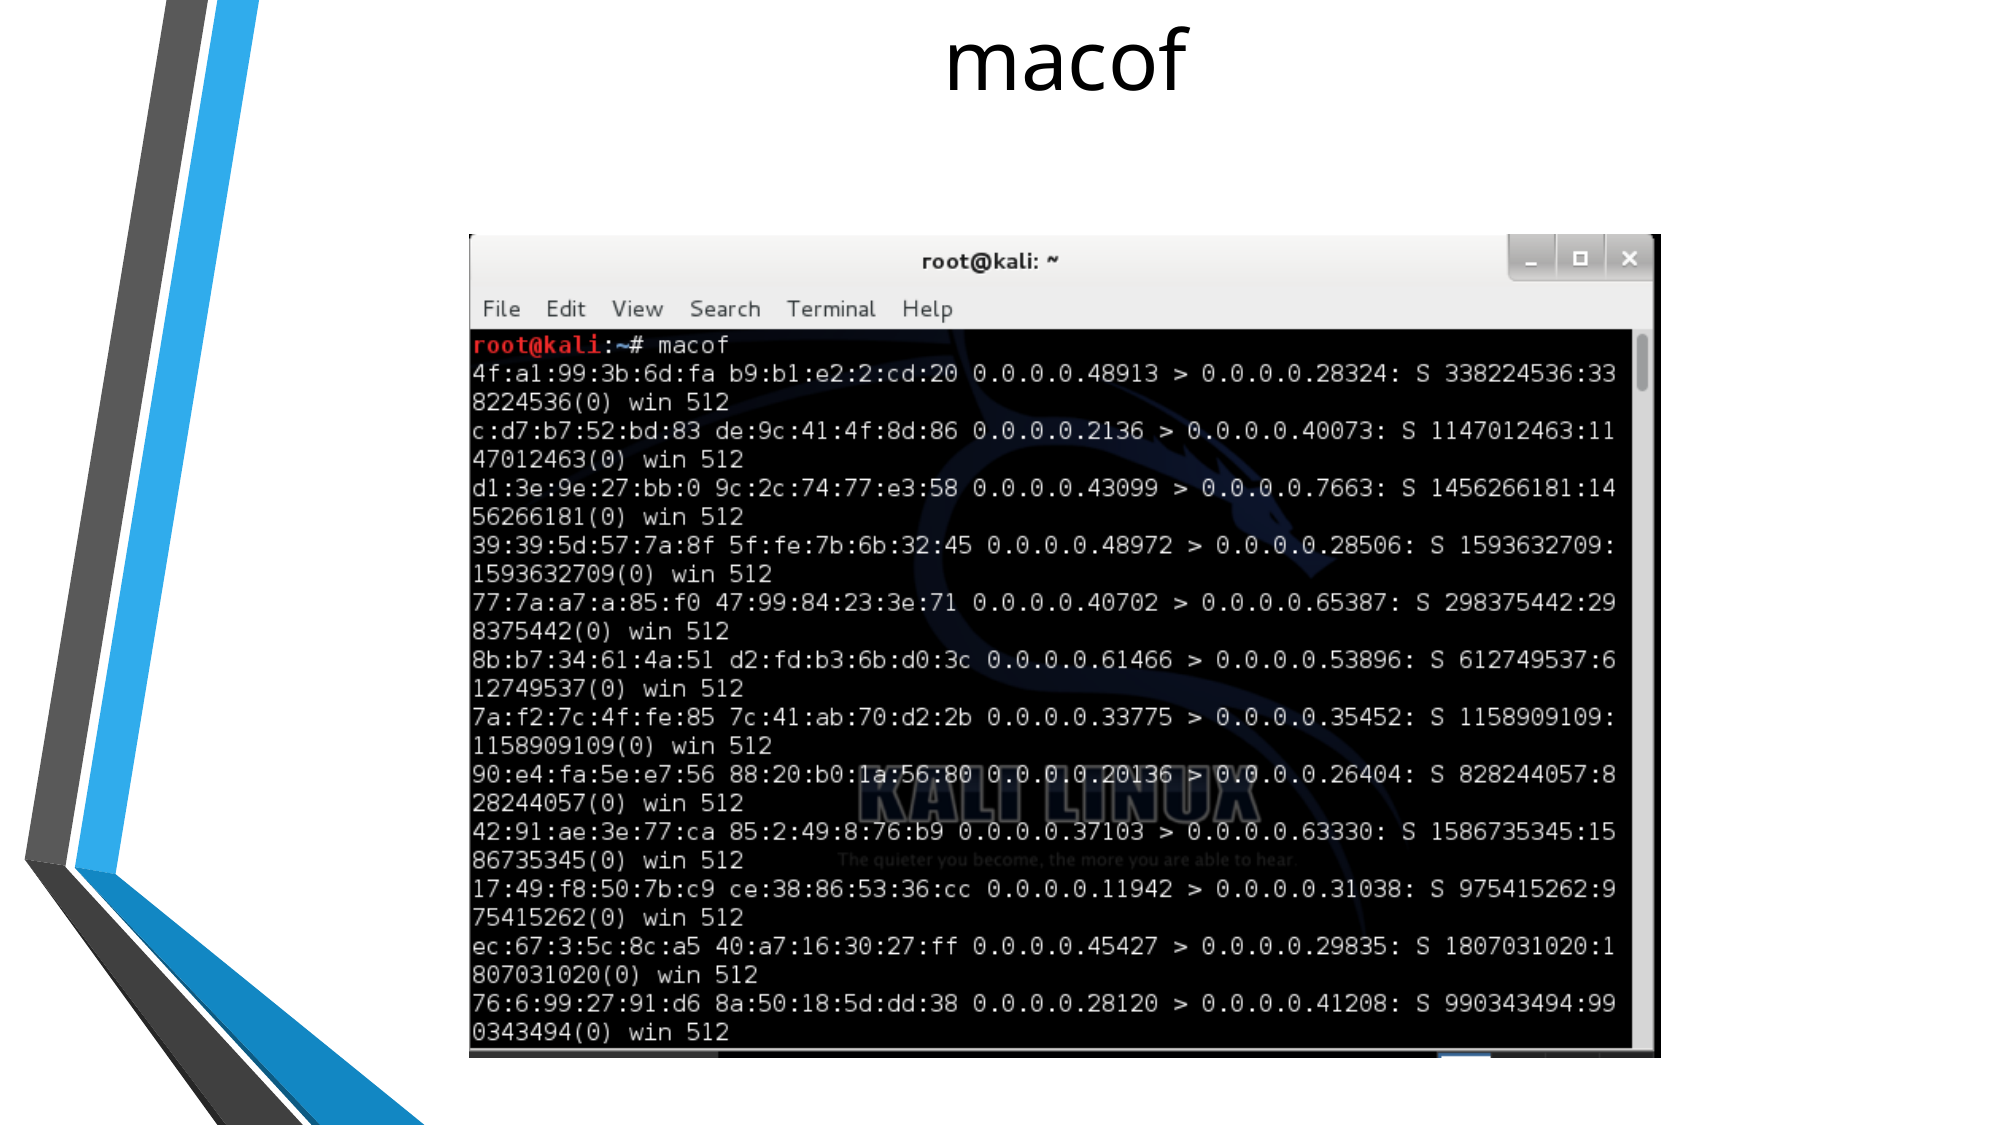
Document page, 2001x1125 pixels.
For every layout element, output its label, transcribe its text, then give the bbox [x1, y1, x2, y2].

picture [469, 234, 1661, 1058]
title macof [243, 0, 1887, 288]
